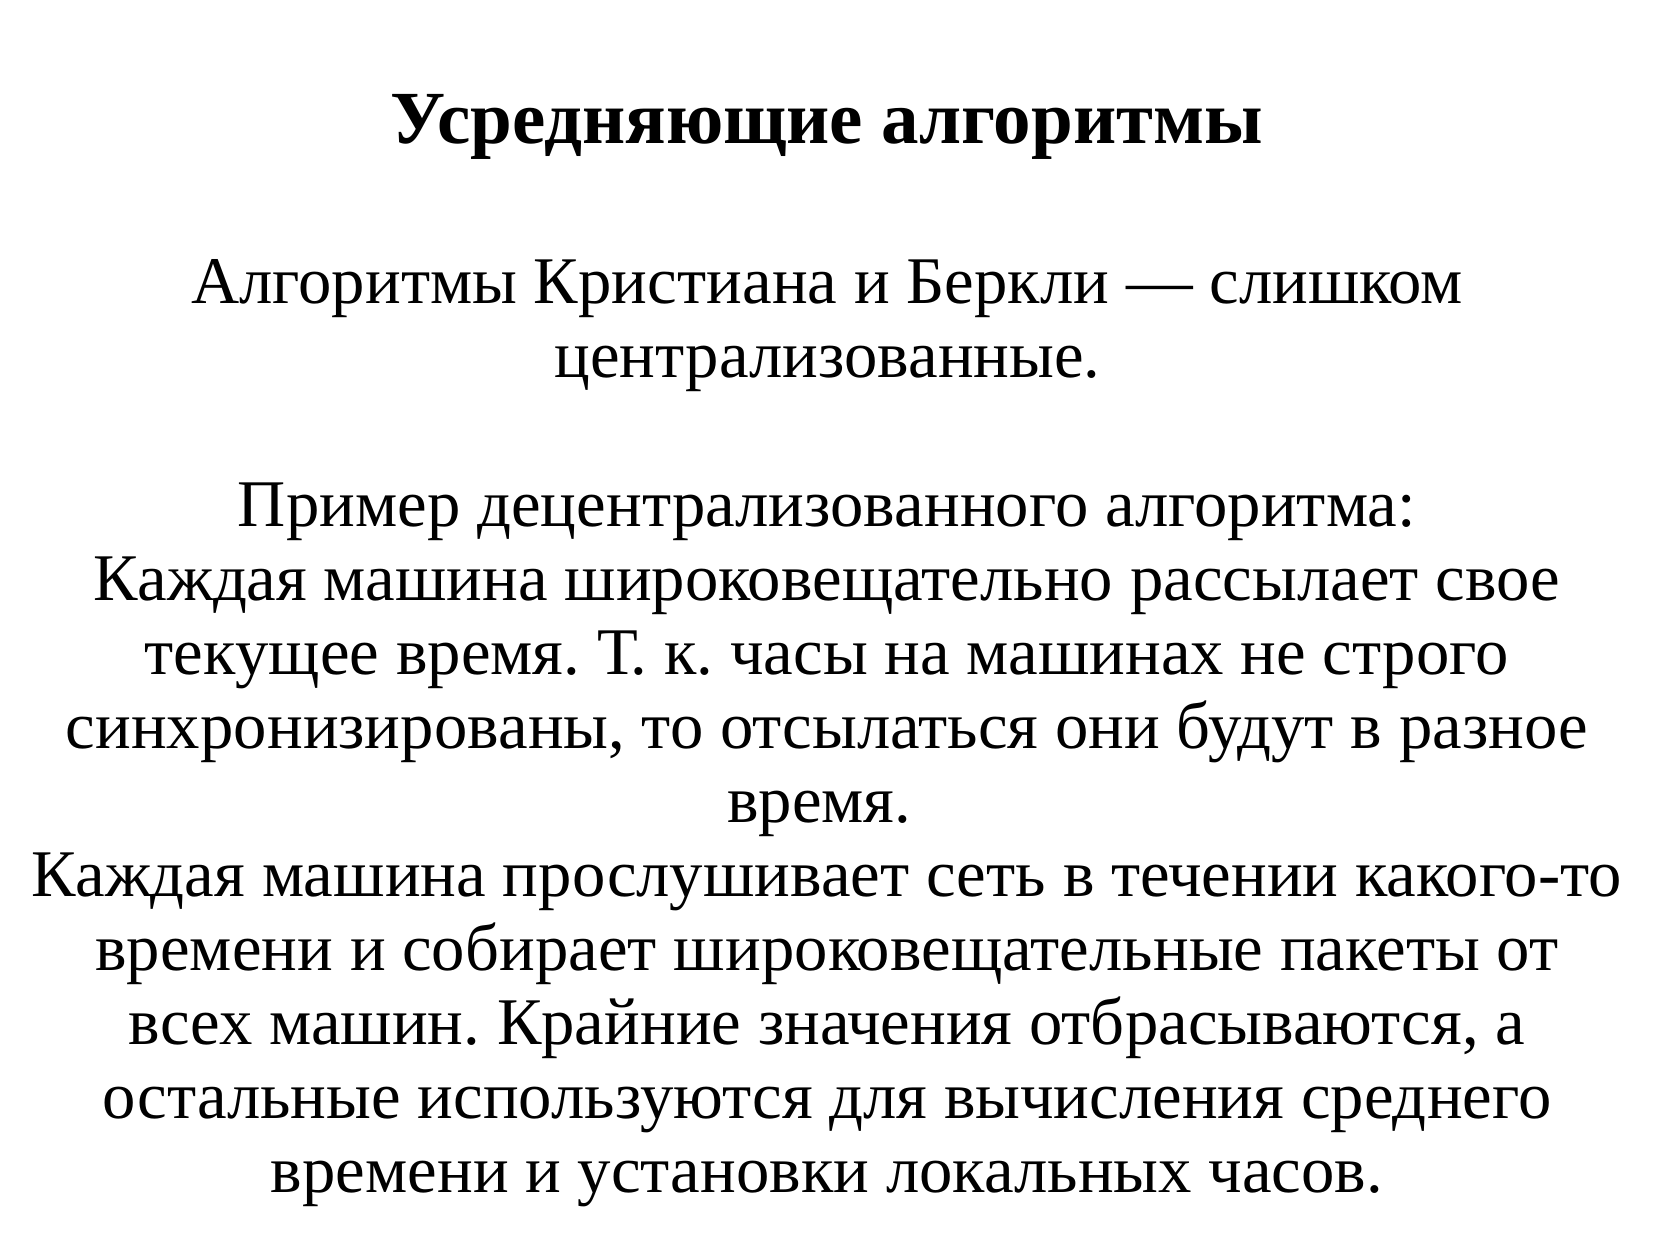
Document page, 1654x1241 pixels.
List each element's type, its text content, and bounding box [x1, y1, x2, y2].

title Усредняющие алгоритмы [30, 27, 1624, 210]
subtitle Алгоритмы Кристиана и Беркли — слишком централизованные. Пример децентрализованного алгоритма: Каждая машина широковещательно рассылает свое текущее время. Т. к. часы на машинах не строго синхронизированы, то отсылаться они будут в разное время. Каждая машина прослушивает сеть в течении какого-то времени и собирает широковещательные пакеты от всех машин. Крайние значения отбрасываются, а остальные используются для вычисления среднего времени и установки локальных часов. [30, 236, 1626, 1215]
